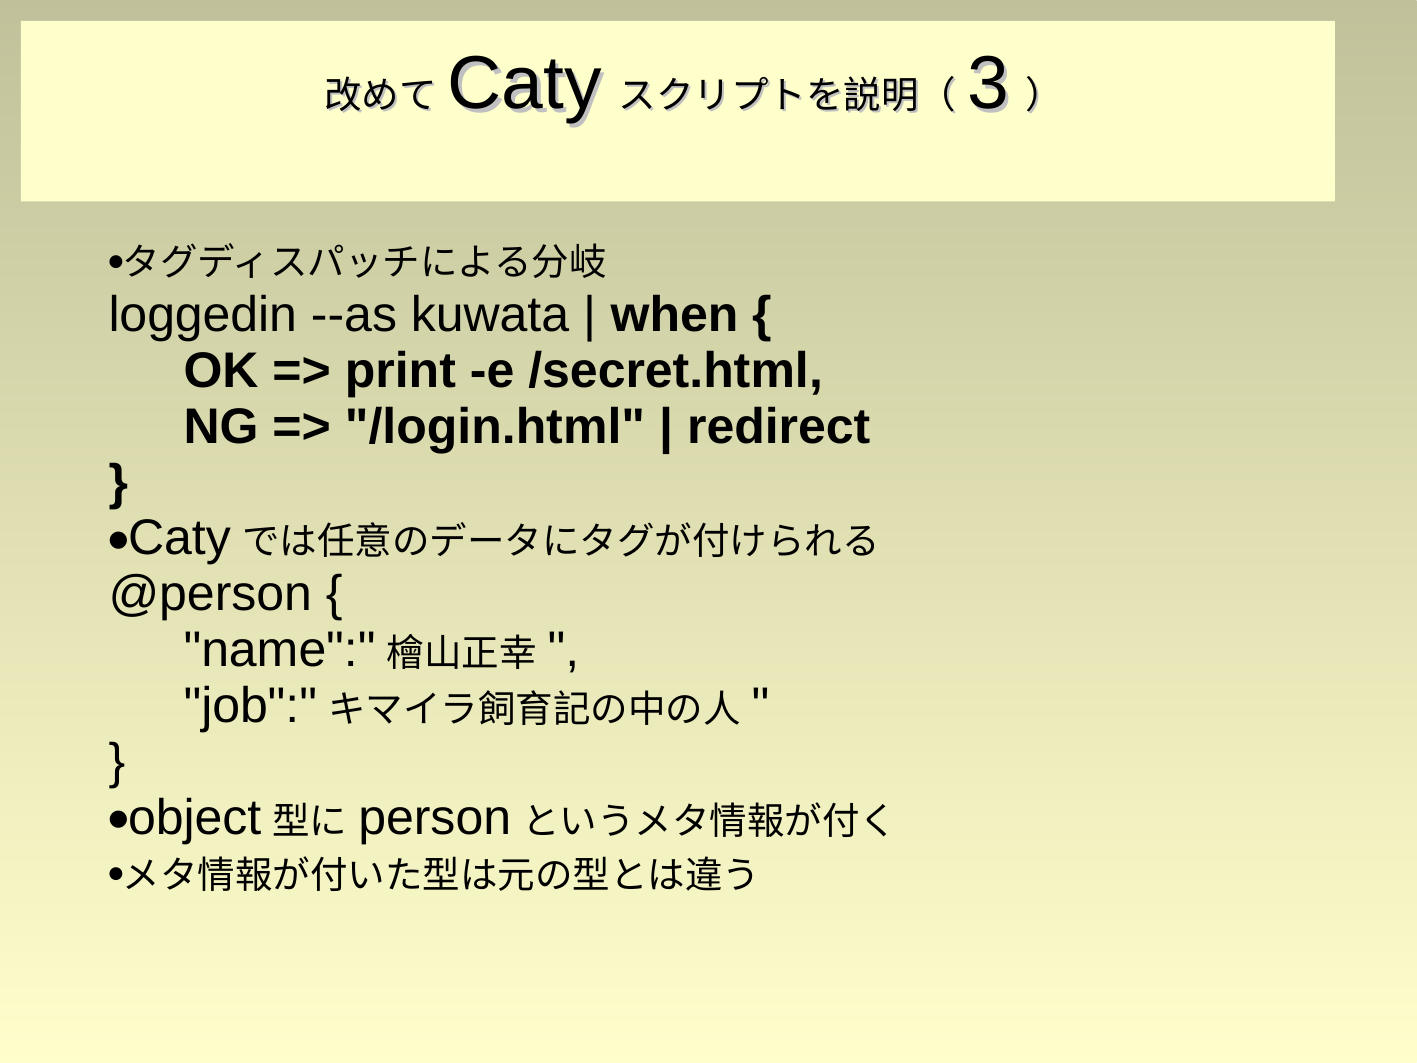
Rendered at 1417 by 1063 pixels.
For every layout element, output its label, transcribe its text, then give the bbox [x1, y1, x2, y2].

text_box タグディスパッチによる分岐 loggedin --as kuwata | when { OK => print -e /secret.html, NG => "/login.html" | redirect } Catyでは任意のデータにタグが付けられる @person { "name":"檜山正幸", "job":"キマイラ飼育記の中の人" } object型にpersonというメタ情報が付く メタ情報が付いた型は元の型とは違う [93, 225, 1242, 1015]
text_box 改めてCatyスクリプトを説明（3） [22, 33, 1365, 180]
text_box [20, 20, 1335, 202]
